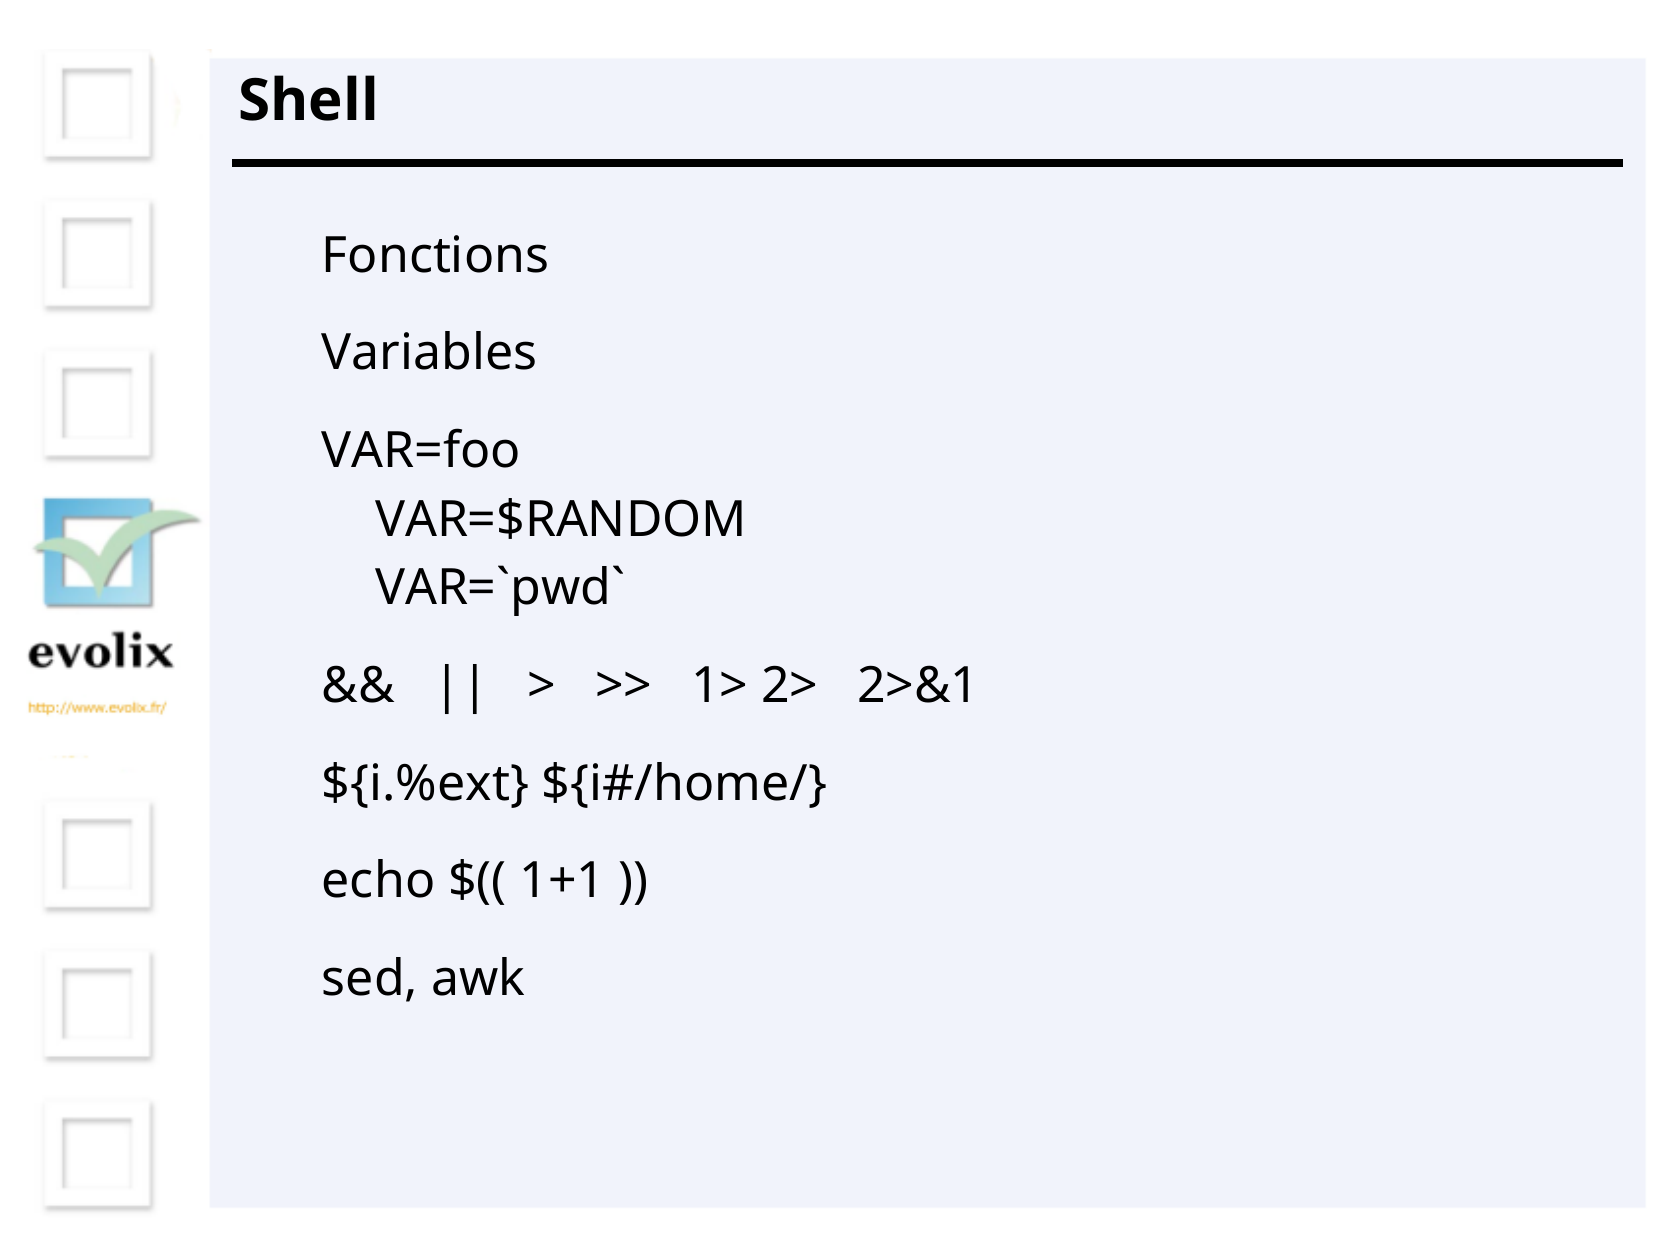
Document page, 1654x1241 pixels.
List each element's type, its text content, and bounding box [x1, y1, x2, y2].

list Fonctions Variables VAR=foo VAR=$RANDOM VAR=`pwd` && || > >> 1> 2> 2>&1 ${i.%ext} ${i#/home/} echo $(( 1+1 )) sed, awk [304, 218, 1571, 1058]
picture [0, 49, 1654, 1218]
title Shell [238, 0, 1530, 196]
